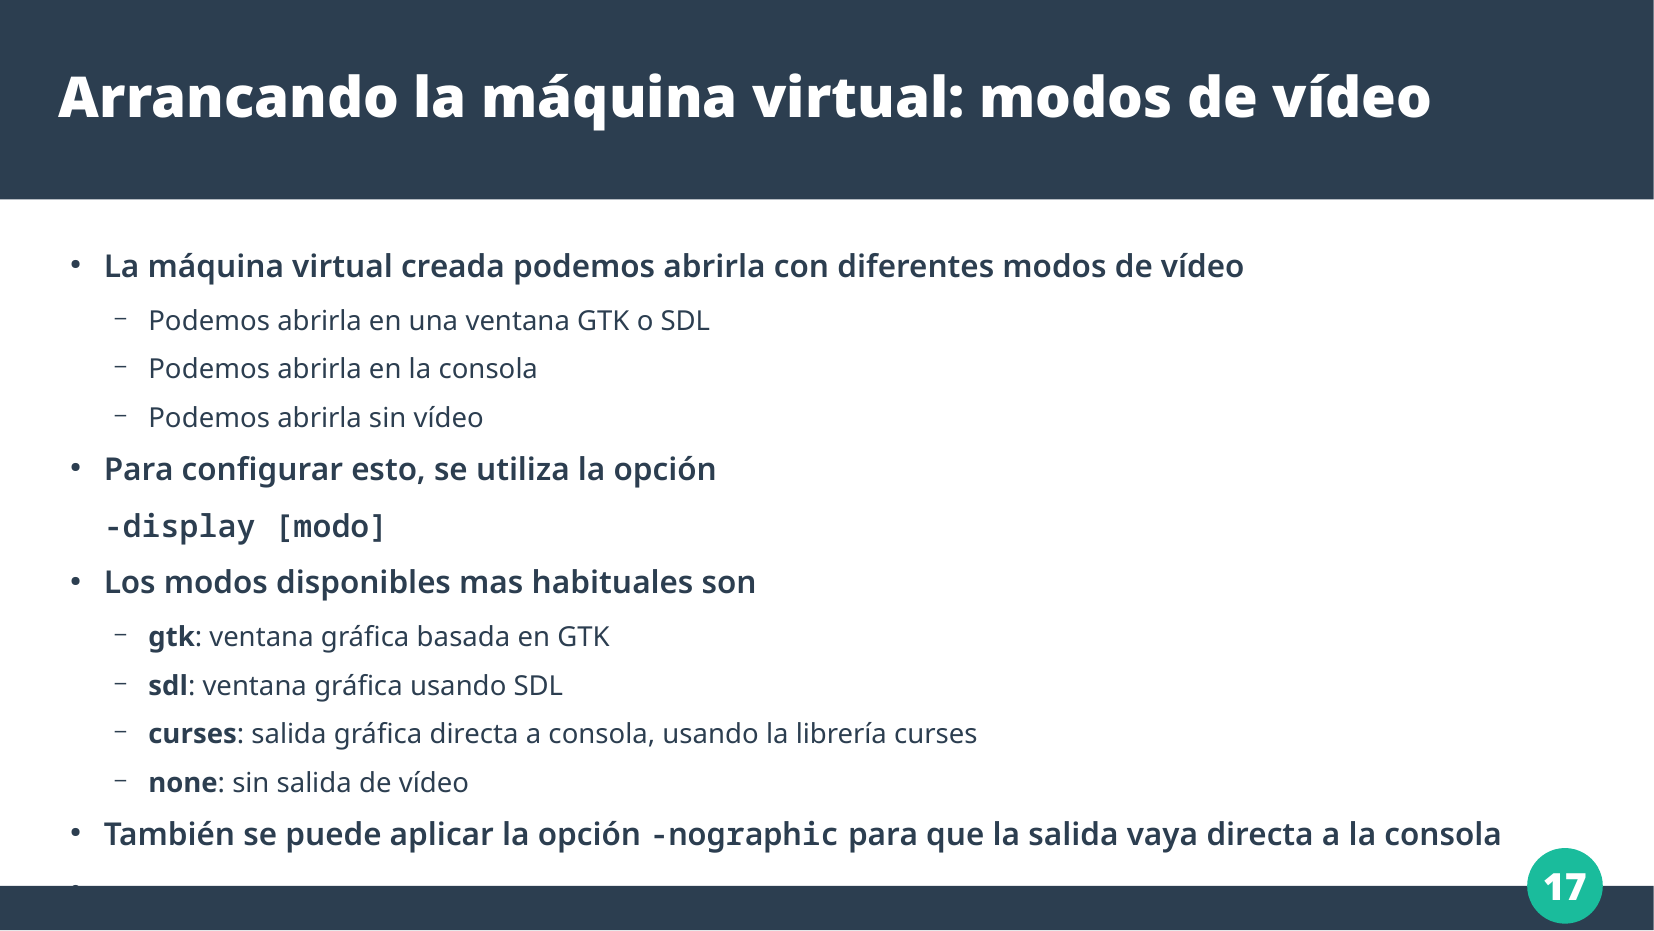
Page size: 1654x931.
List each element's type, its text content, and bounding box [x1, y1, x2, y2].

title Arrancando la máquina virtual: modos de vídeo [59, 37, 1595, 155]
list La máquina virtual creada podemos abrirla con diferentes modos de vídeo Podemos abrirla en una ventana GTK o SDL Podemos abrirla en la consola Podemos abrirla sin vídeo Para configurar esto, se utiliza la opción -display [modo] Los modos disponibles mas habituales son gtk: ventana gráfica basada en GTK sdl: ventana gráfica usando SDL curses: salida gráfica directa a consola, usando la librería curses none: sin salida de vídeo También se puede aplicar la opción -nographic para que la salida vaya directa a la consola [59, 243, 1595, 864]
